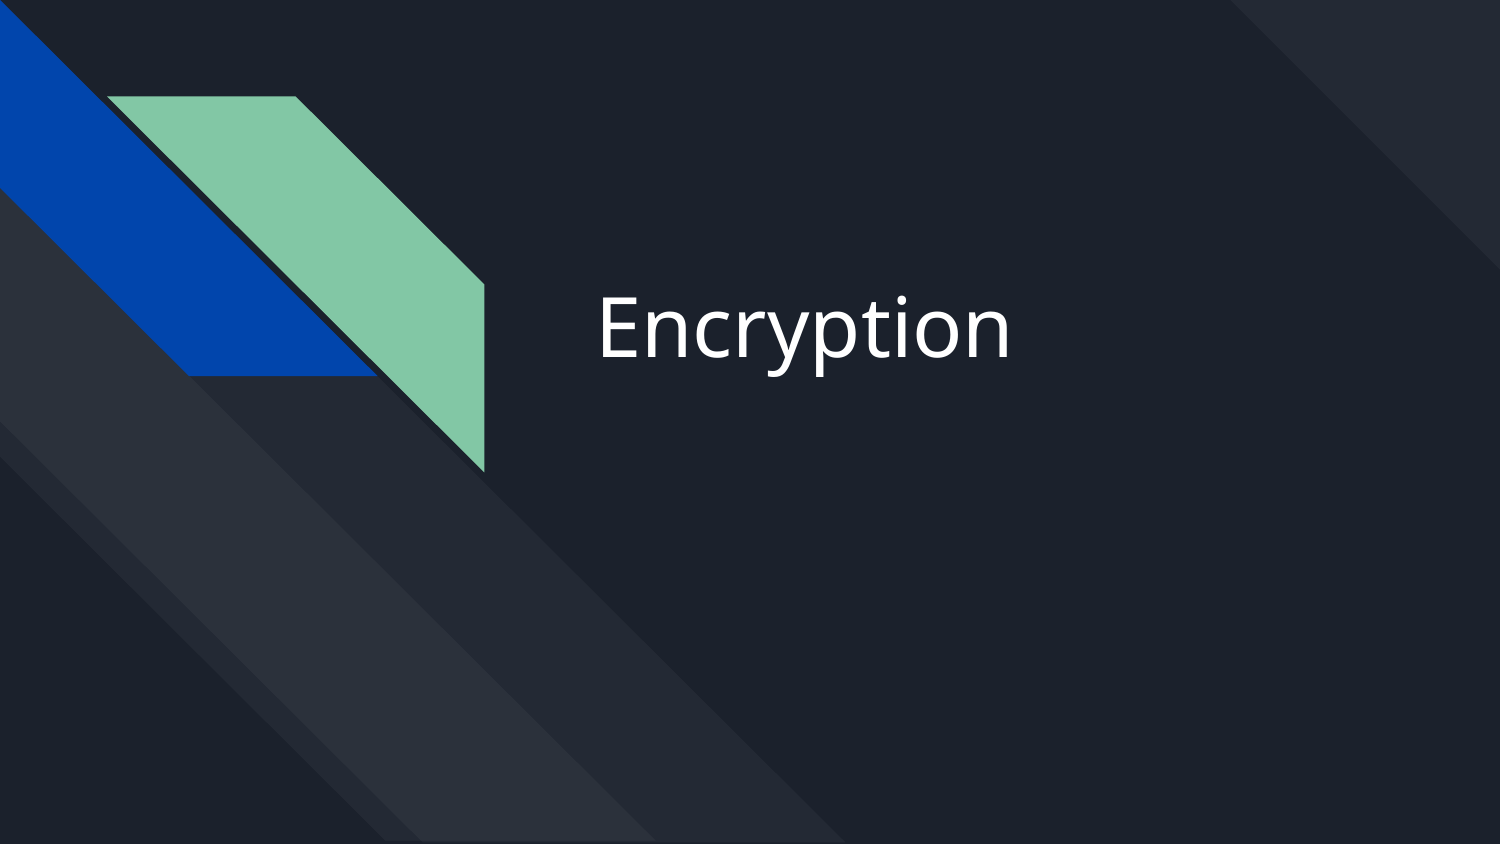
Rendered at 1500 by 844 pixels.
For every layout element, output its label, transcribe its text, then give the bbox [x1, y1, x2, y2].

title Encryption [580, 258, 1404, 518]
